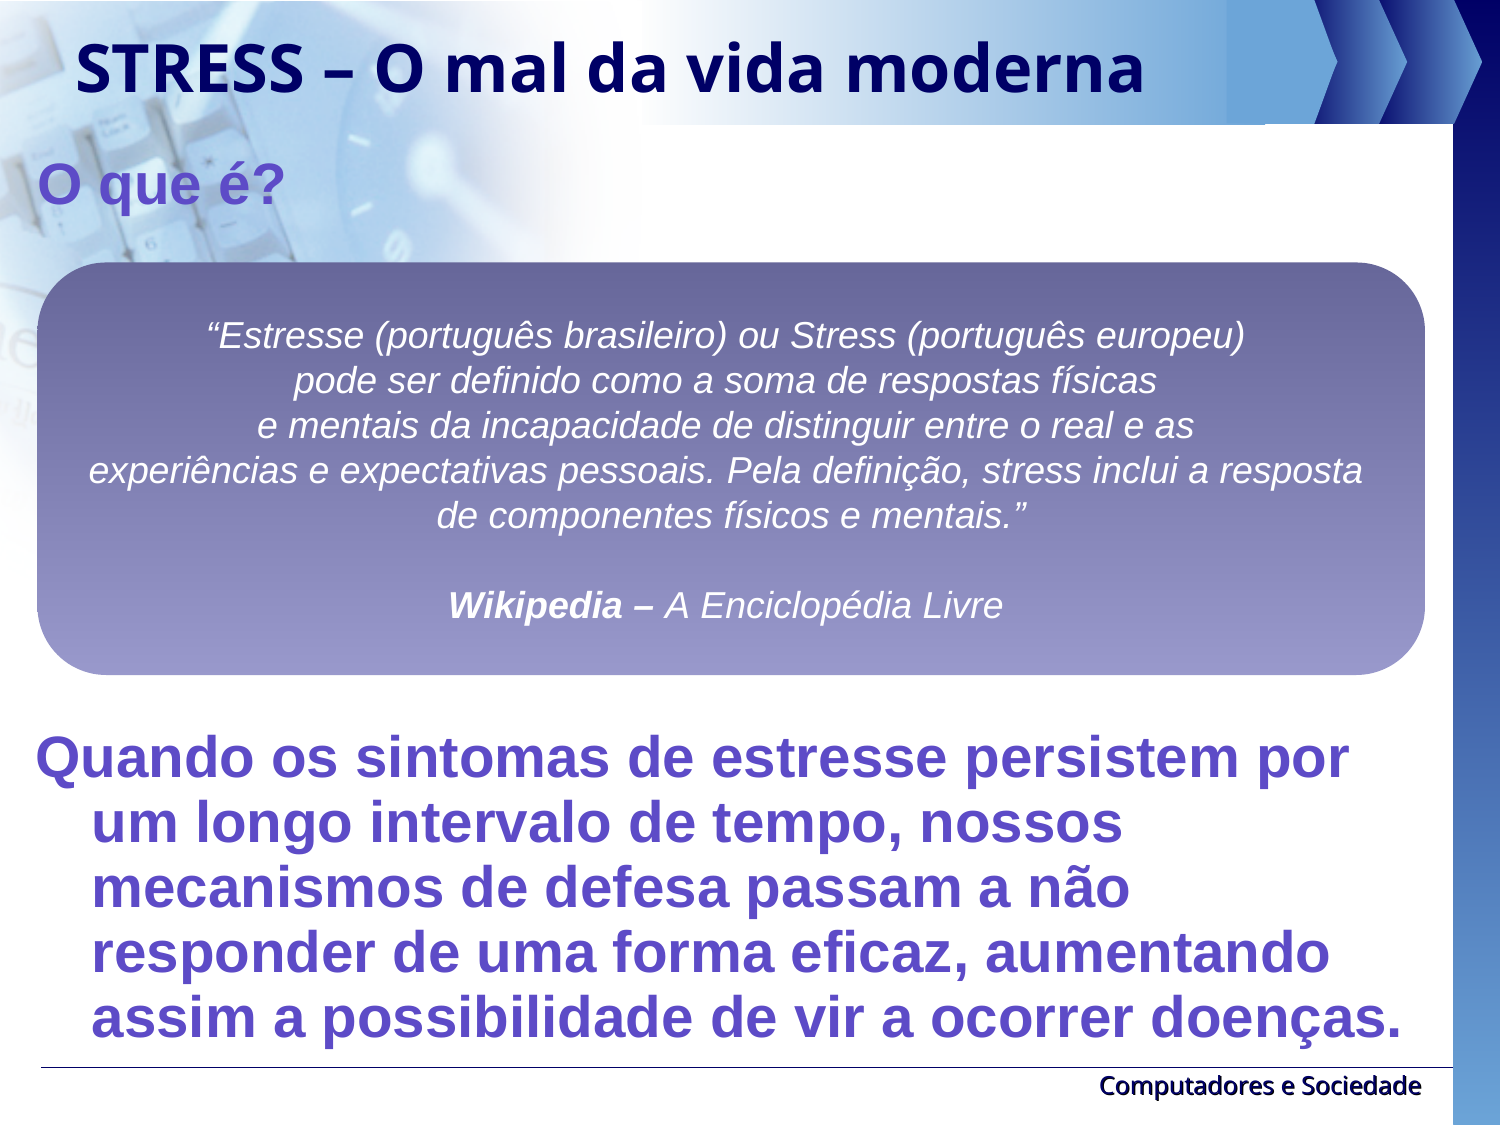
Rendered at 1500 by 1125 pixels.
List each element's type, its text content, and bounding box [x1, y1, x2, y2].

title STRESS – O mal da vida moderna [74, 0, 1351, 151]
text_box “Estresse (português brasileiro) ou Stress (português europeu) pode ser definido como a soma de respostas físicas e mentais da incapacidade de distinguir entre o real e as experiências e expectativas pessoais. Pela definição, stress inclui a resposta de componentes físicos e mentais.” Wikipedia – A Enciclopédia Livre [37, 262, 1426, 676]
list O que é? [37, 151, 1426, 331]
list Quando os sintomas de estresse persistem por um longo intervalo de tempo, nossos mecanismos de defesa passam a não responder de uma forma eficaz, aumentando assim a possibilidade de vir a ocorrer doenças. [35, 724, 1426, 1051]
